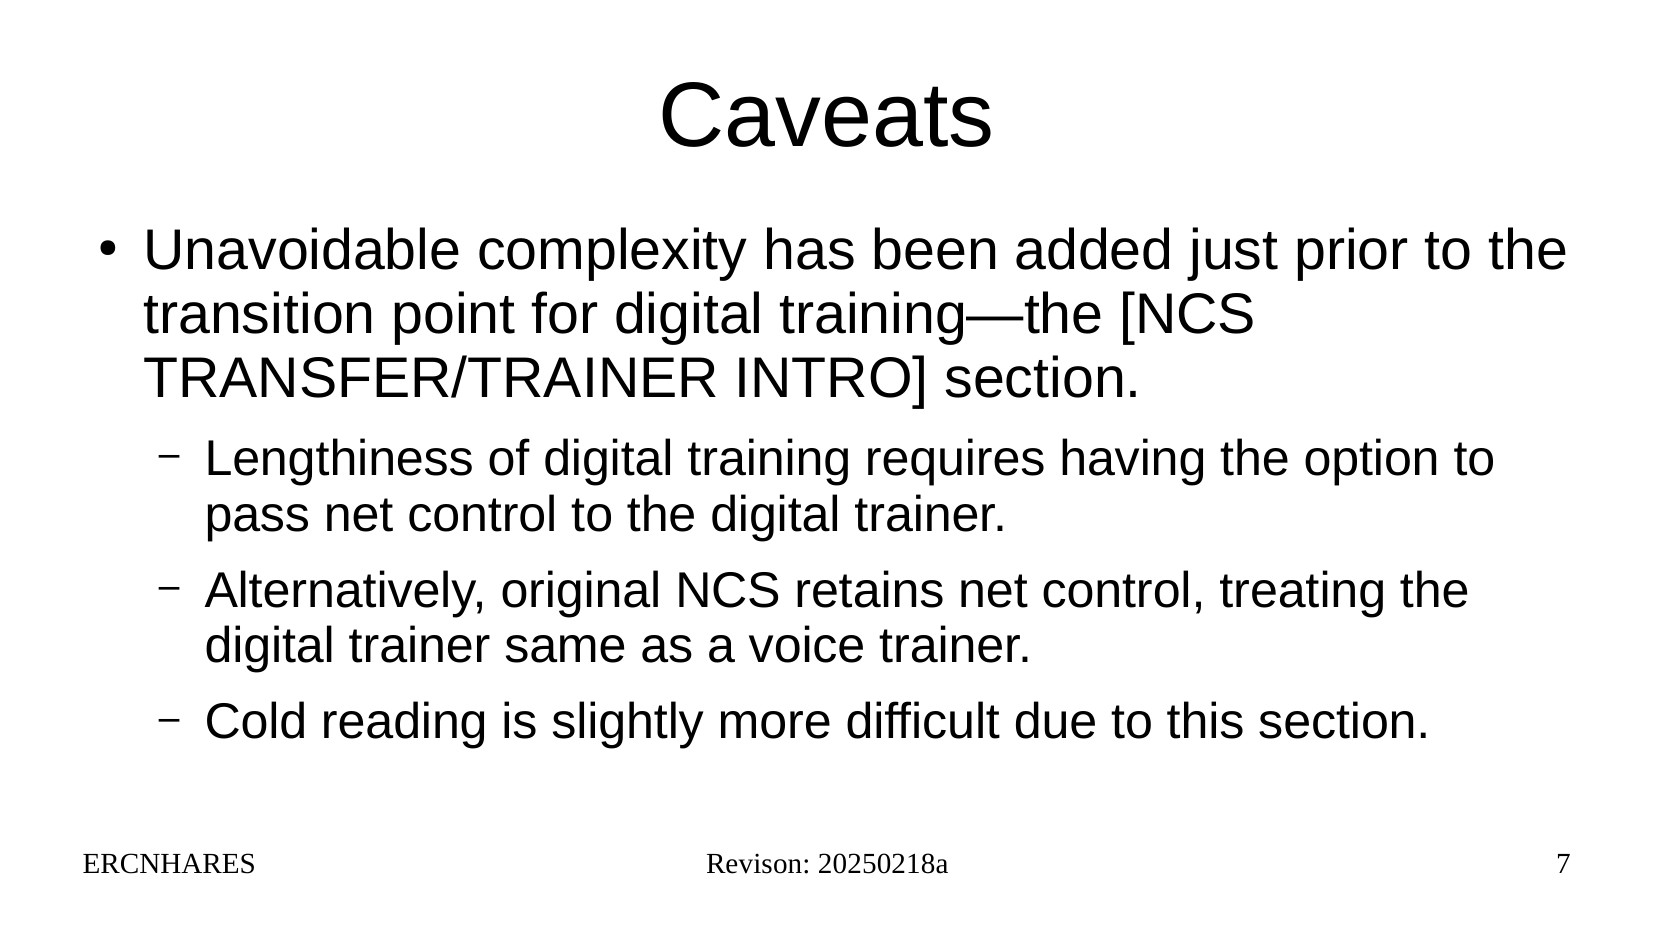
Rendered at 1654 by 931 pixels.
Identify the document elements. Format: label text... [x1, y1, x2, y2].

list Unavoidable complexity has been added just prior to the transition point for digital training—the [NCS TRANSFER/TRAINER INTRO] section. Lengthiness of digital training requires having the option to pass net control to the digital trainer. Alternatively, original NCS retains net control, treating the digital trainer same as a voice trainer. Cold reading is slightly more difficult due to this section. [82, 217, 1571, 758]
title Caveats [82, 37, 1571, 193]
